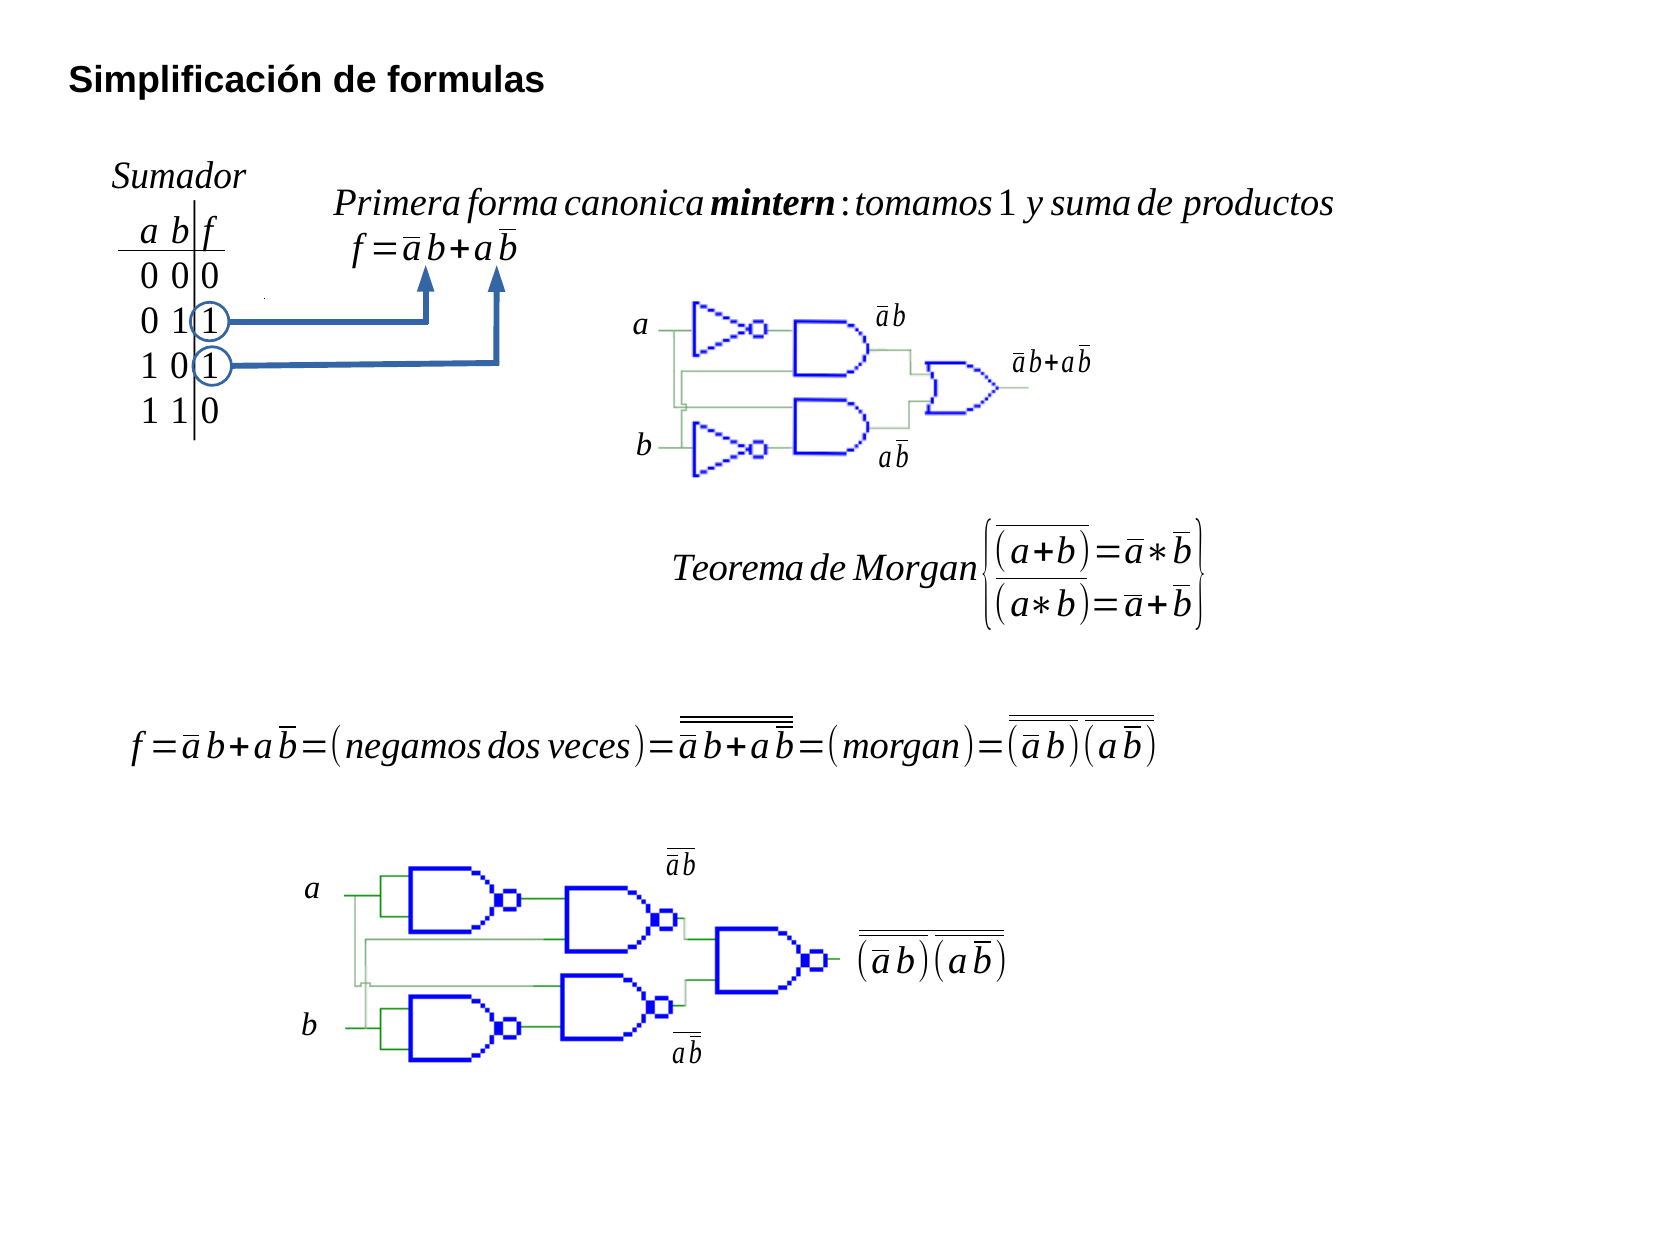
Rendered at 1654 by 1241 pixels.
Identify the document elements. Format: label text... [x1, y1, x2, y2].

chart [113, 712, 1174, 770]
chart [293, 1006, 327, 1043]
chart [867, 437, 921, 475]
chart [195, 349, 229, 383]
chart [660, 1030, 714, 1071]
chart [1000, 343, 1103, 380]
chart [654, 845, 708, 883]
picture [645, 288, 1032, 485]
picture [344, 862, 840, 1067]
chart [839, 927, 1024, 985]
chart [295, 869, 330, 906]
chart [627, 426, 661, 464]
chart [315, 181, 1352, 343]
chart [192, 304, 227, 339]
chart [864, 296, 918, 334]
text_box Simplificación de formulas [11, 51, 603, 134]
chart [94, 153, 265, 443]
chart [661, 517, 1219, 633]
